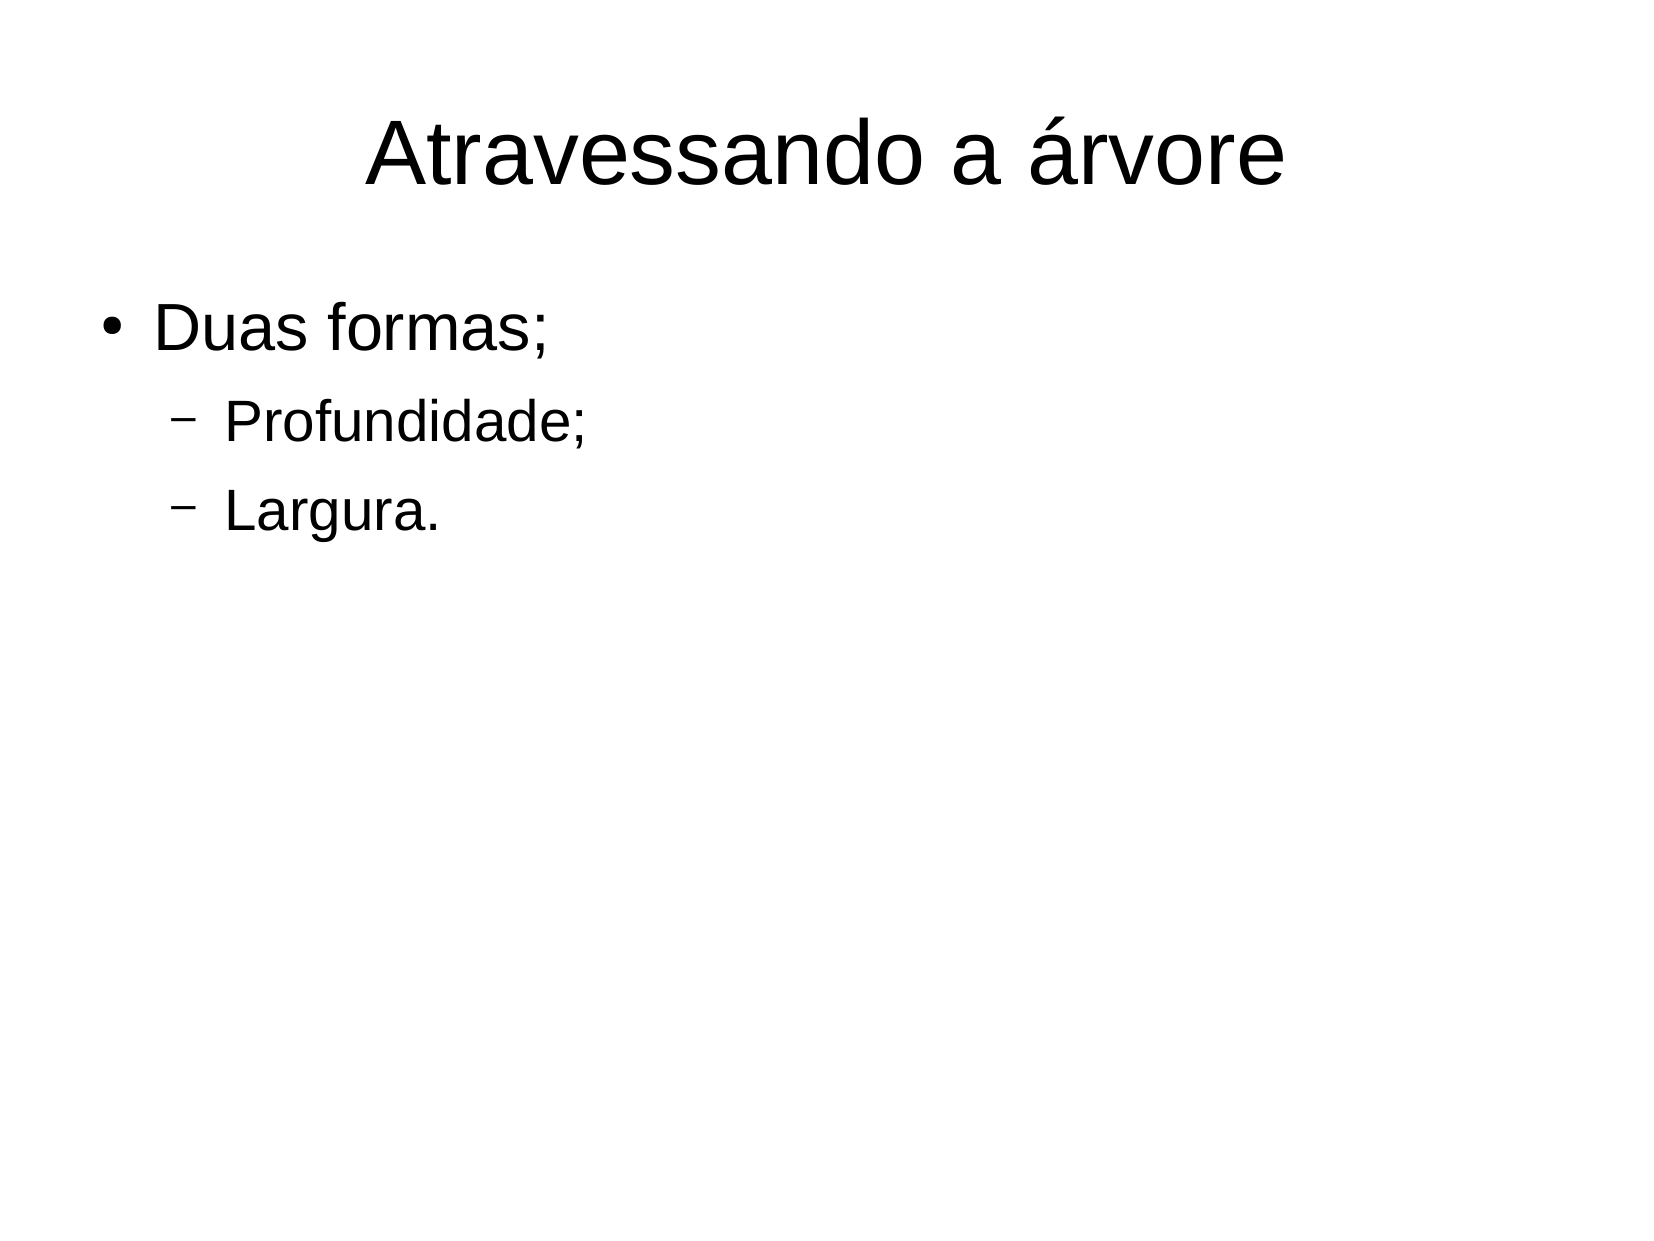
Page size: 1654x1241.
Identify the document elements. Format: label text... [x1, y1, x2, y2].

title Atravessando a árvore [82, 49, 1571, 257]
list Duas formas; Profundidade; Largura. [82, 290, 1571, 1010]
